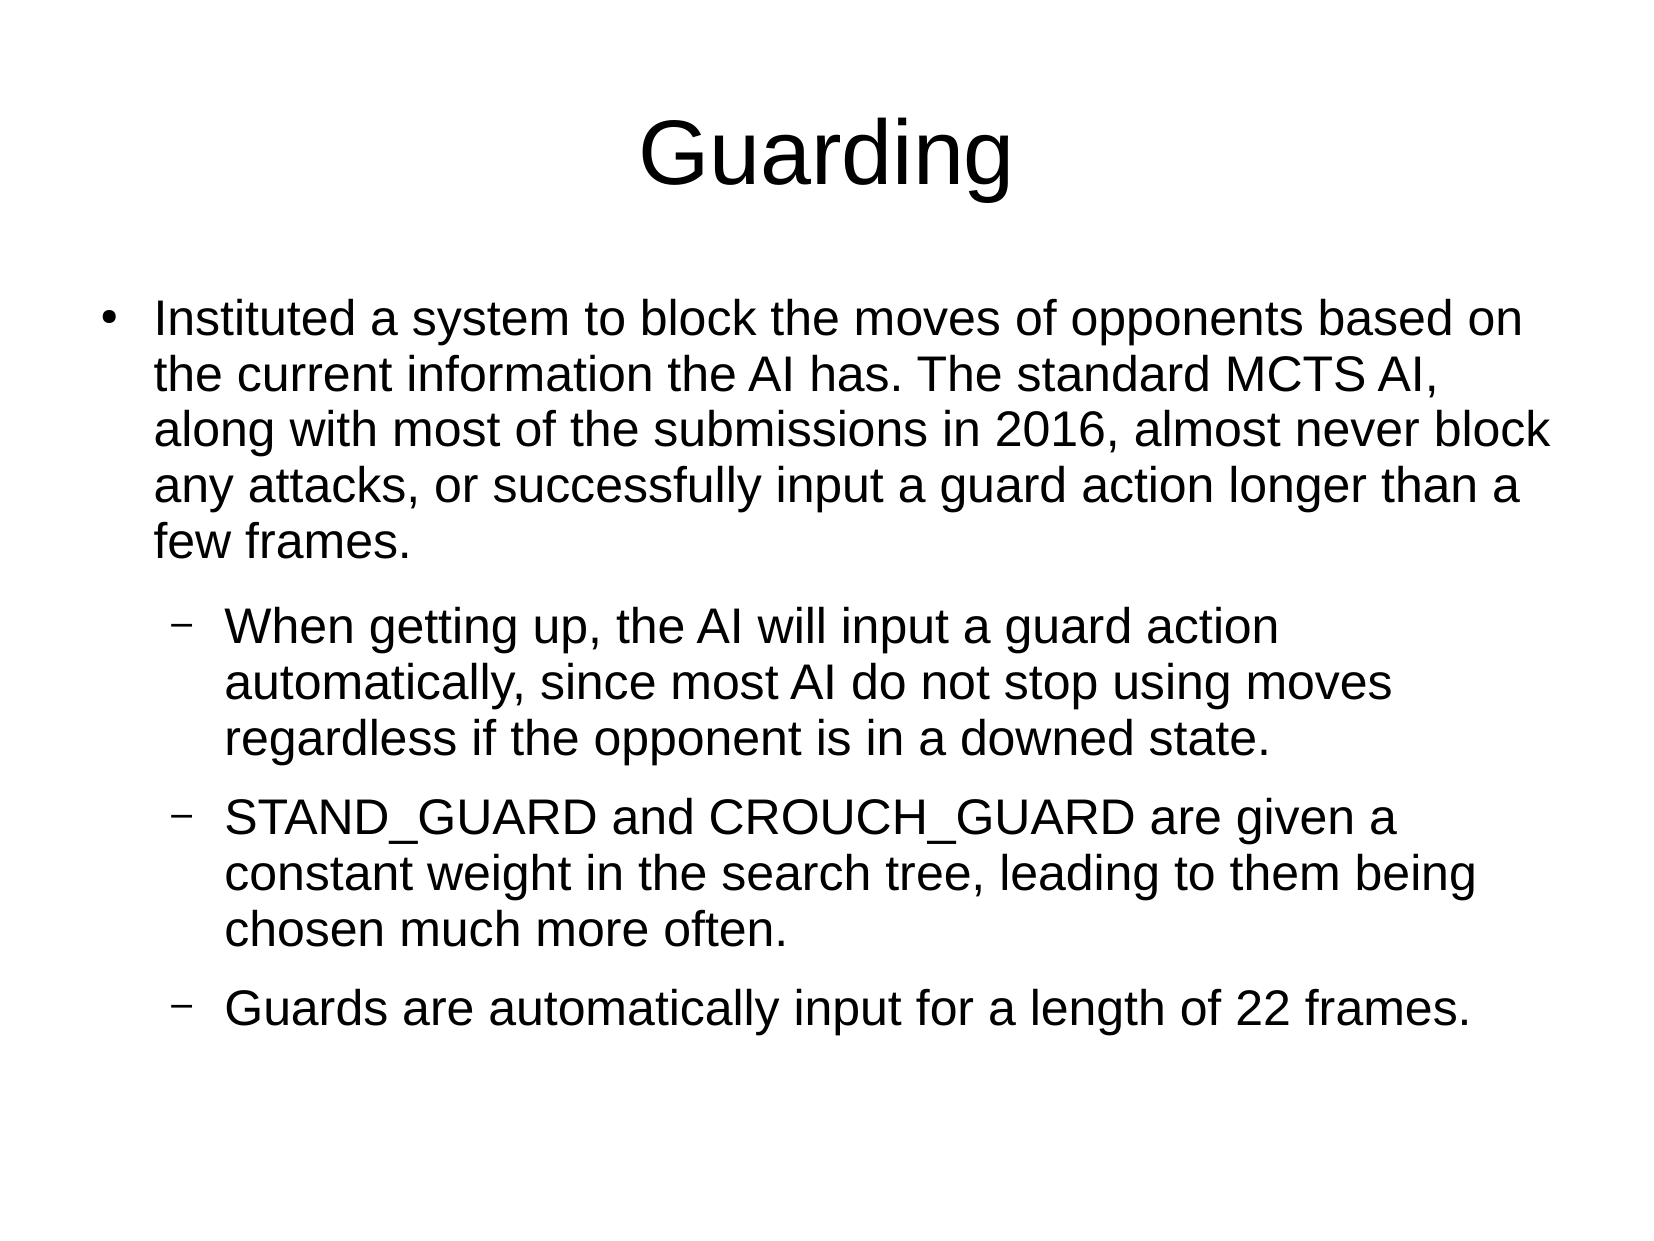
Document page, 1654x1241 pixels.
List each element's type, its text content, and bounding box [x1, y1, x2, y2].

title Guarding [82, 49, 1571, 257]
list Instituted a system to block the moves of opponents based on the current information the AI has. The standard MCTS AI, along with most of the submissions in 2016, almost never block any attacks, or successfully input a guard action longer than a few frames. When getting up, the AI will input a guard action automatically, since most AI do not stop using moves regardless if the opponent is in a downed state. STAND_GUARD and CROUCH_GUARD are given a constant weight in the search tree, leading to them being chosen much more often. Guards are automatically input for a length of 22 frames. [82, 290, 1571, 1109]
